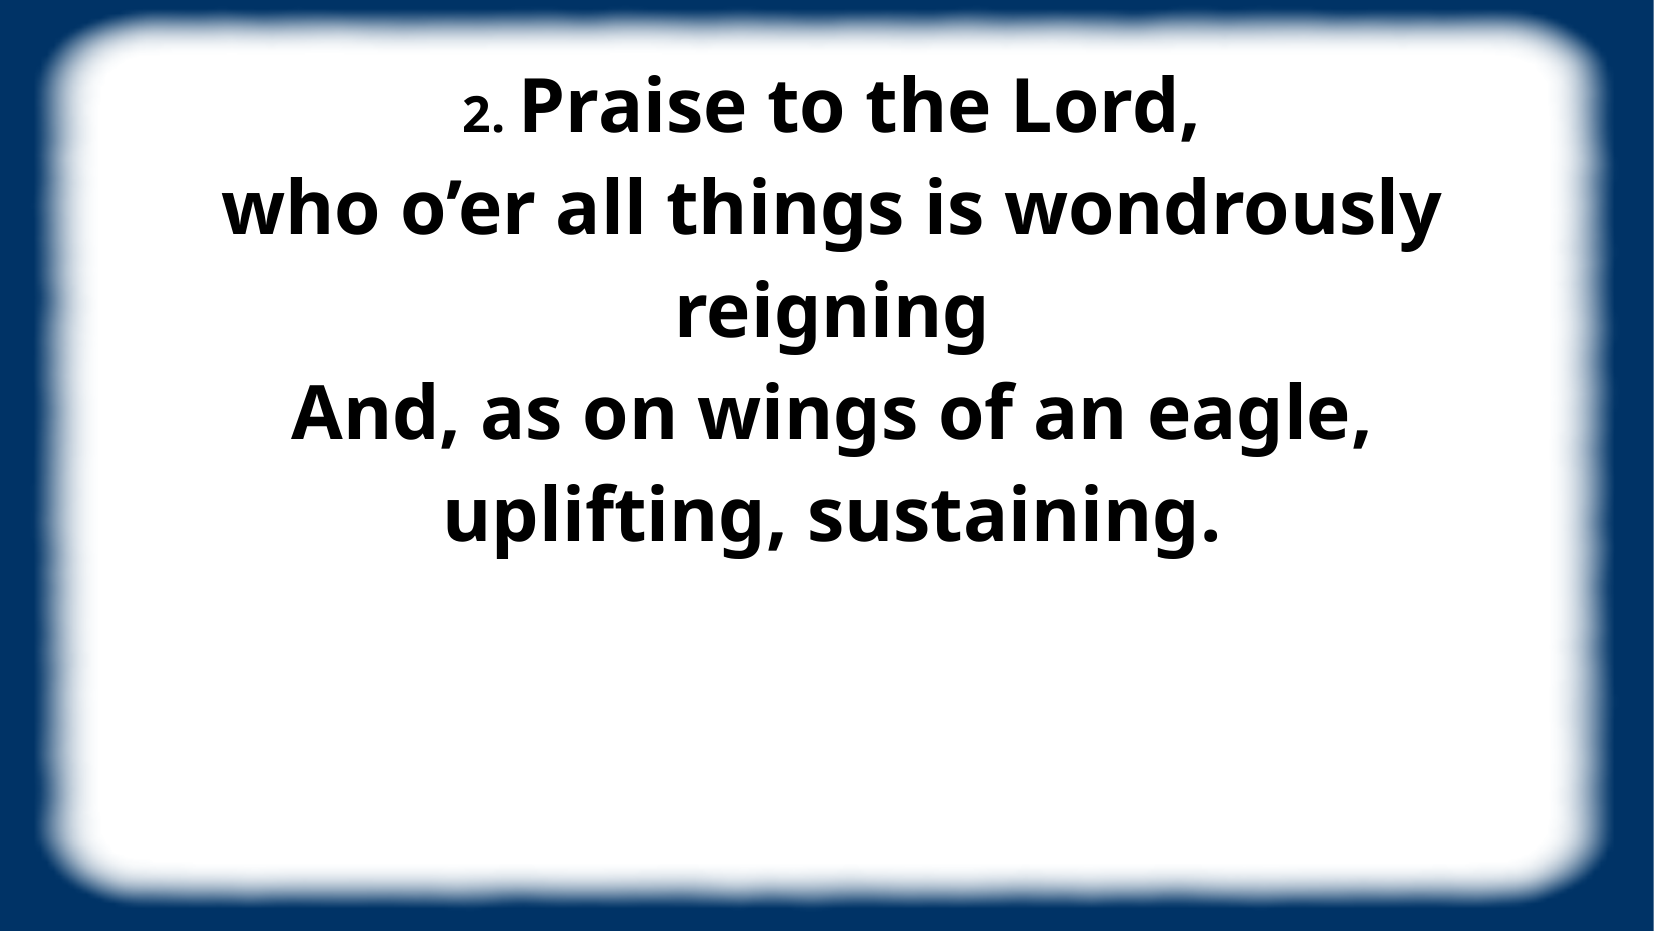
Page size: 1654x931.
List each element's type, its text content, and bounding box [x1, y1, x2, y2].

text_box 2. Praise to the Lord, who o’er all things is wondrously reigning And, as on wings of an eagle, uplifting, sustaining. [75, 45, 1591, 481]
picture [0, 0, 1654, 931]
